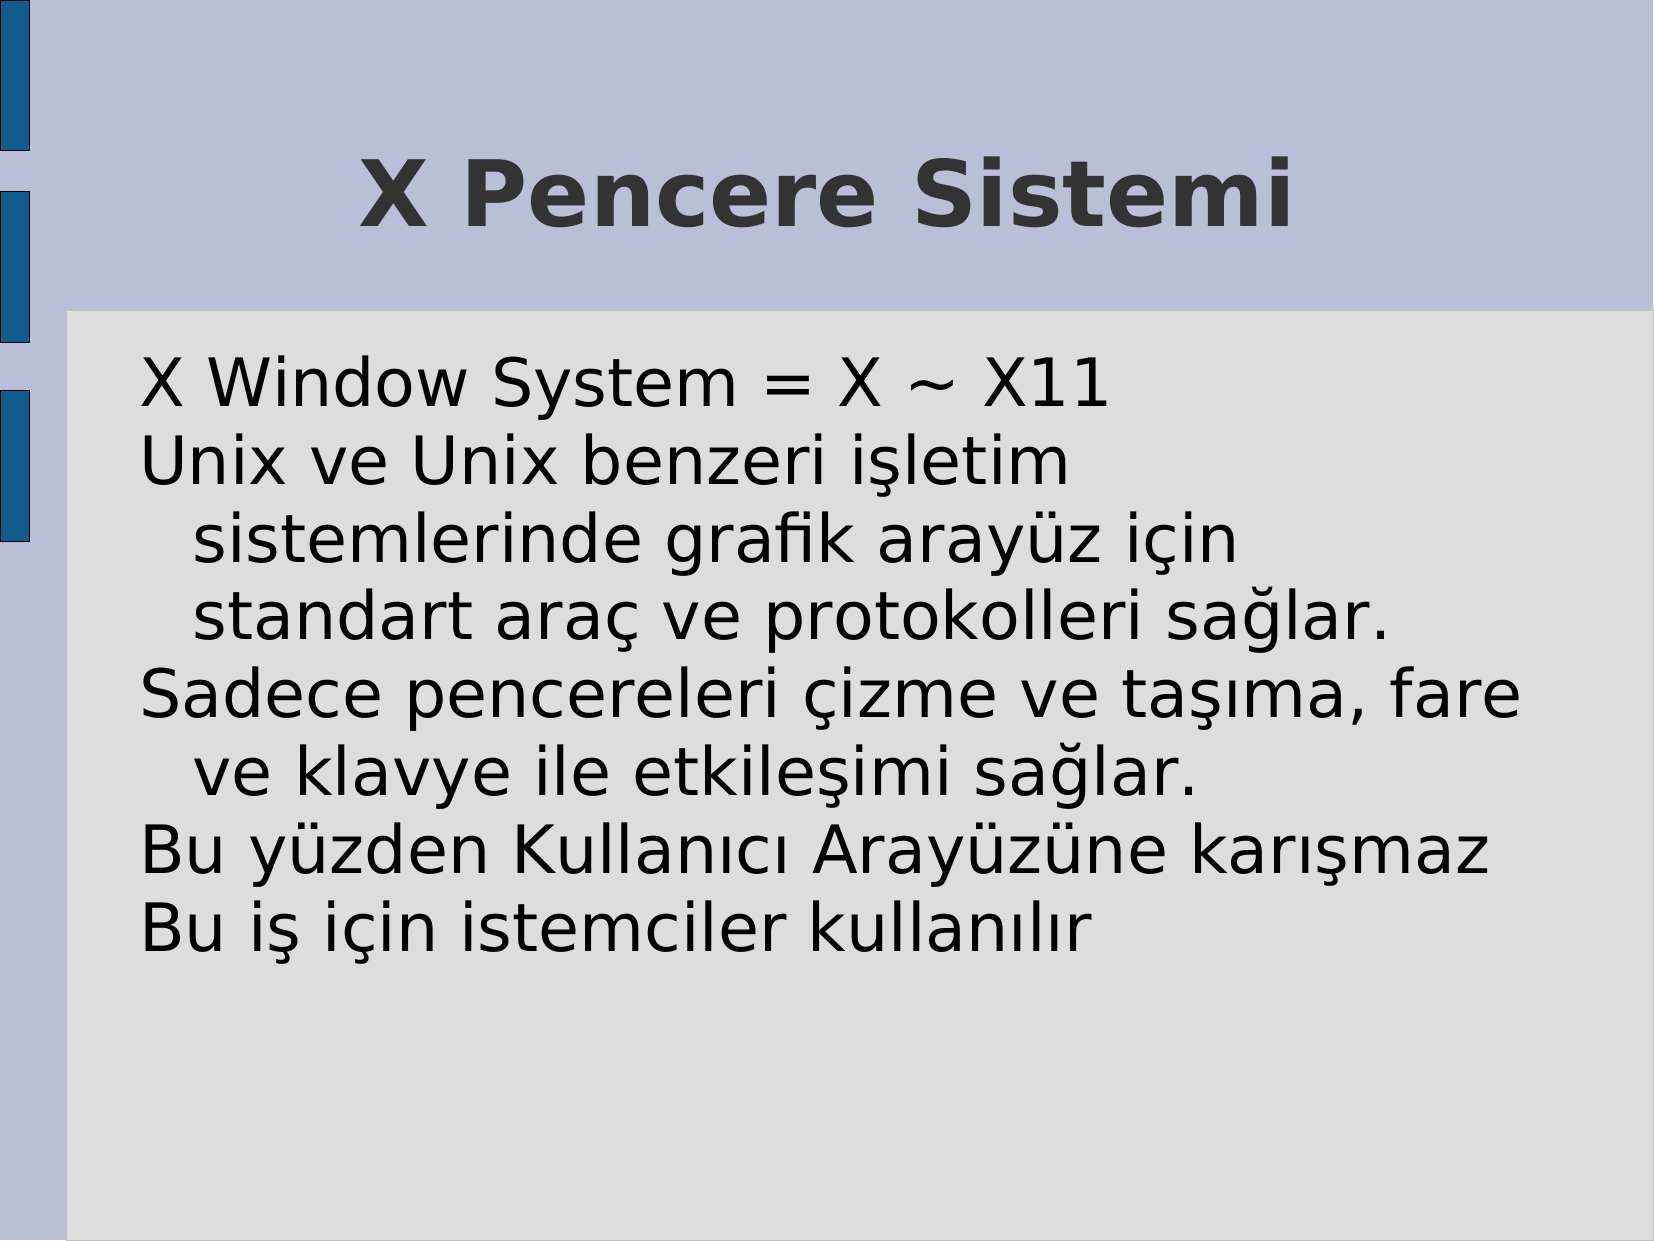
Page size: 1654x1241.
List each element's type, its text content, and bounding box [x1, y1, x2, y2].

list X Window System = X ~ X11 Unix ve Unix benzeri işletim sistemlerinde grafik arayüz için standart araç ve protokolleri sağlar. Sadece pencereleri çizme ve taşıma, fare ve klavye ile etkileşimi sağlar. Bu yüzden Kullanıcı Arayüzüne karışmaz Bu iş için istemciler kullanılır [121, 344, 1534, 1127]
title X Pencere Sistemi [121, 91, 1534, 299]
